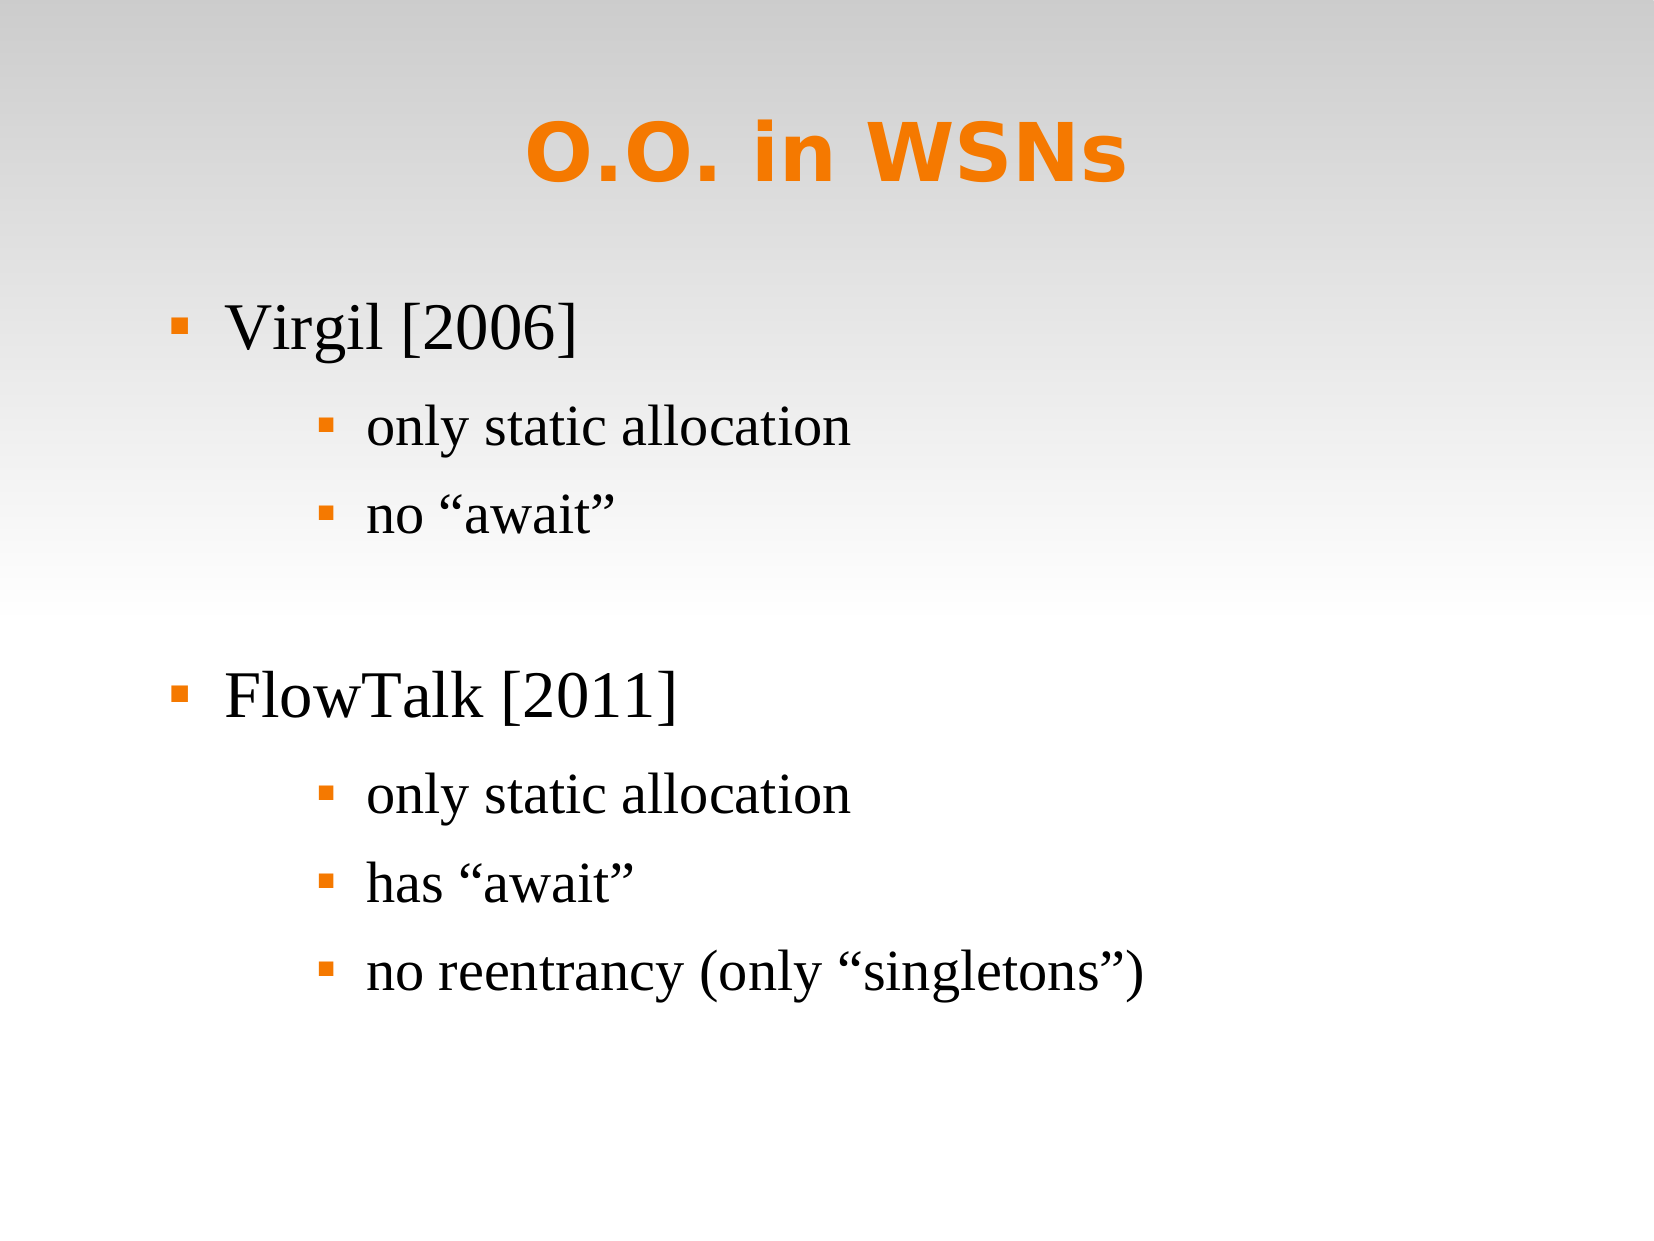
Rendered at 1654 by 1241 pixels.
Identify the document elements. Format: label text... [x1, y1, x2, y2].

title O.O. in WSNs [82, 49, 1571, 257]
list Virgil [2006] only static allocation no “await” FlowTalk [2011] only static allocation has “await” no reentrancy (only “singletons”) [82, 290, 1571, 1094]
